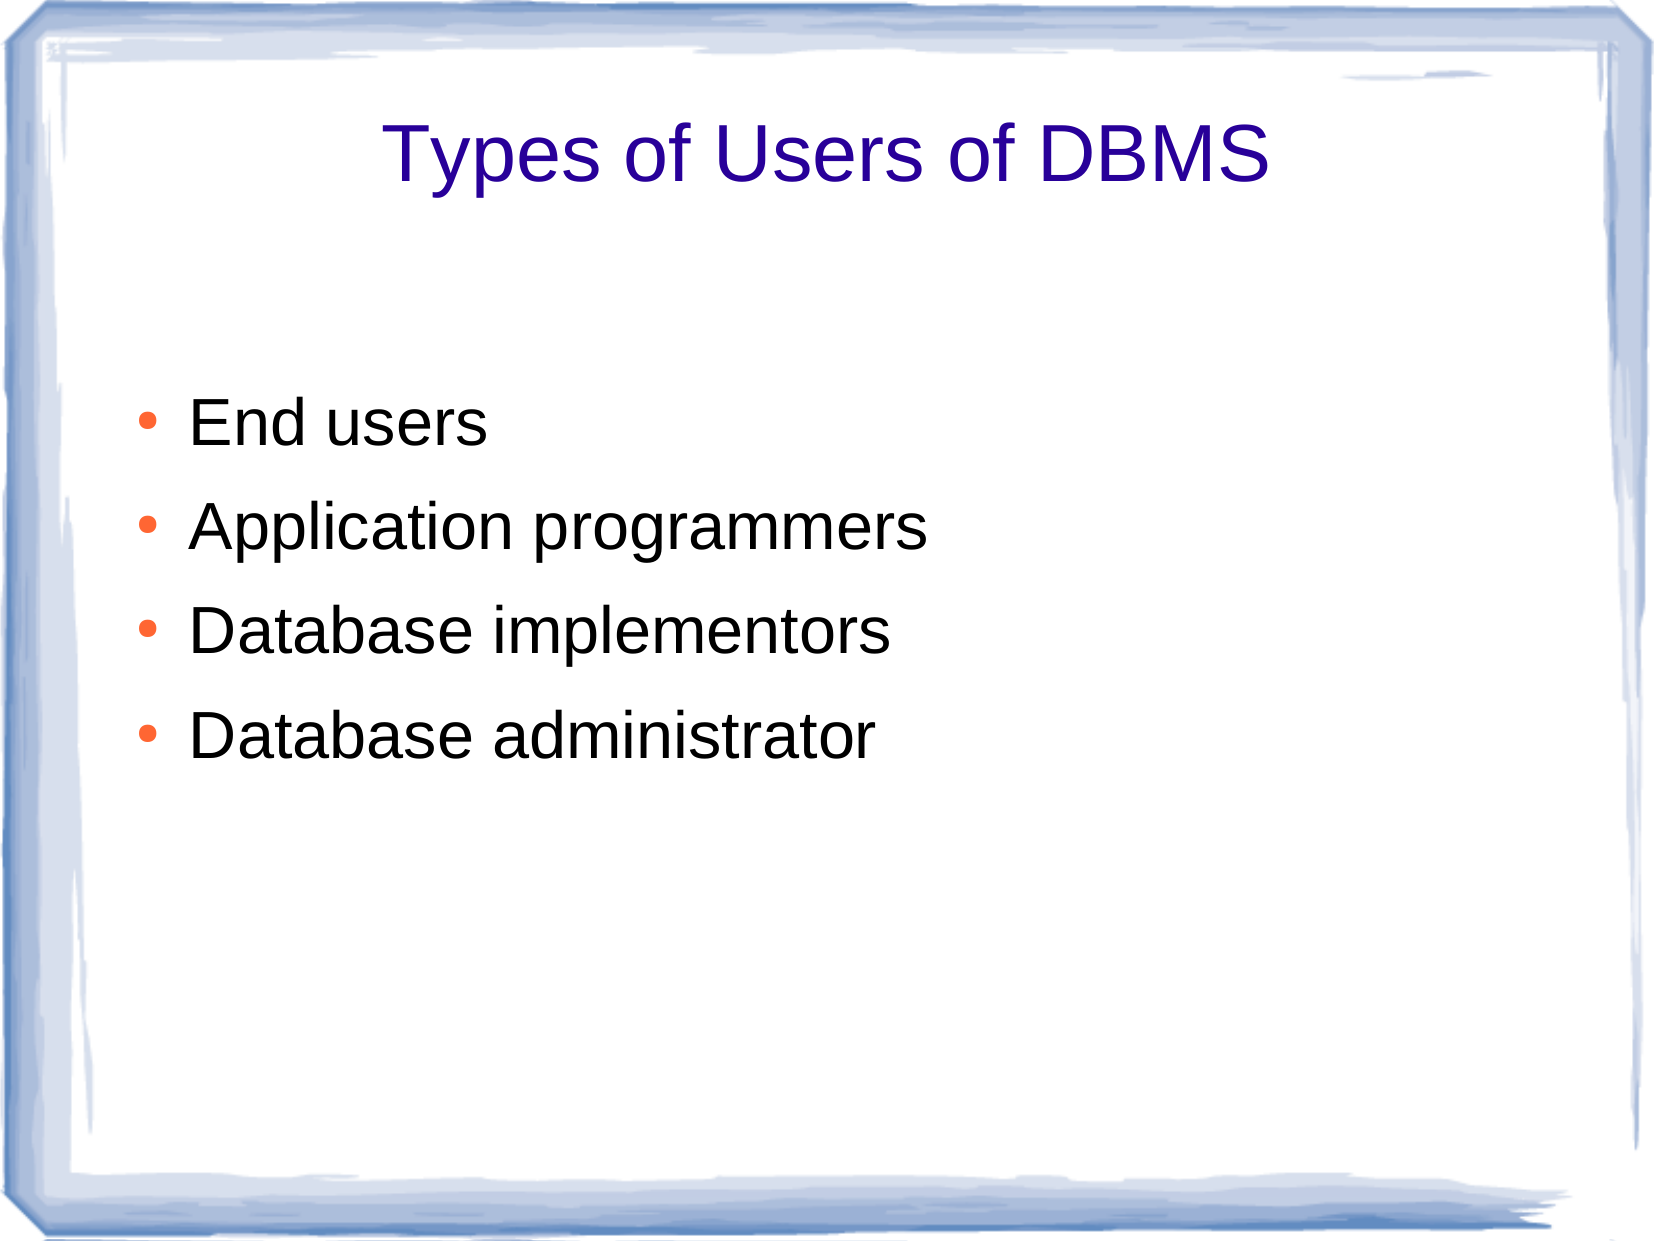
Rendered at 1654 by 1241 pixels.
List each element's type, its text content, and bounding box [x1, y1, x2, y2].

list End users Application programmers Database implementors Database administrator [118, 384, 1571, 1010]
picture [0, 0, 1654, 1241]
title Types of Users of DBMS [82, 49, 1571, 257]
